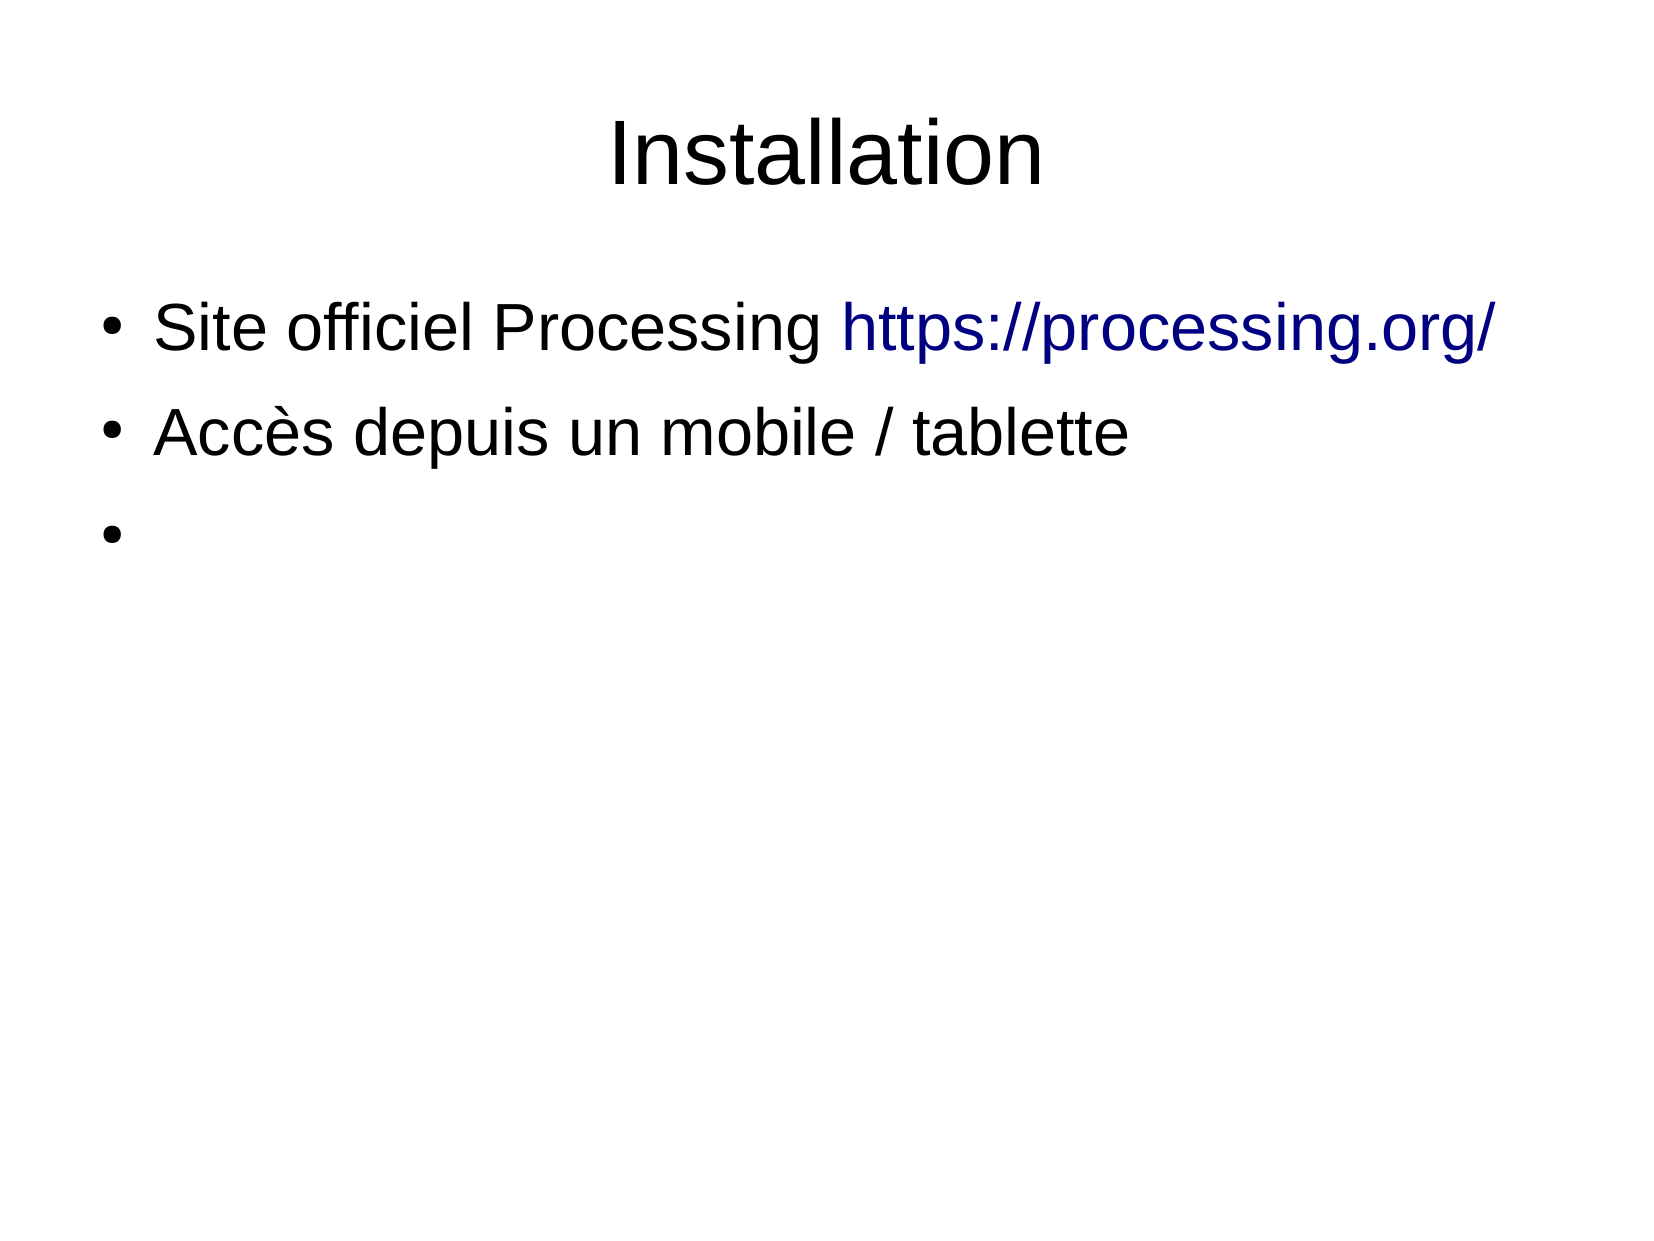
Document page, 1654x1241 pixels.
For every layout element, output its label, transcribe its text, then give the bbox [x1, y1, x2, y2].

title Installation [82, 49, 1571, 257]
list Site officiel Processing https://processing.org/ Accès depuis un mobile / tablette [82, 290, 1571, 1109]
